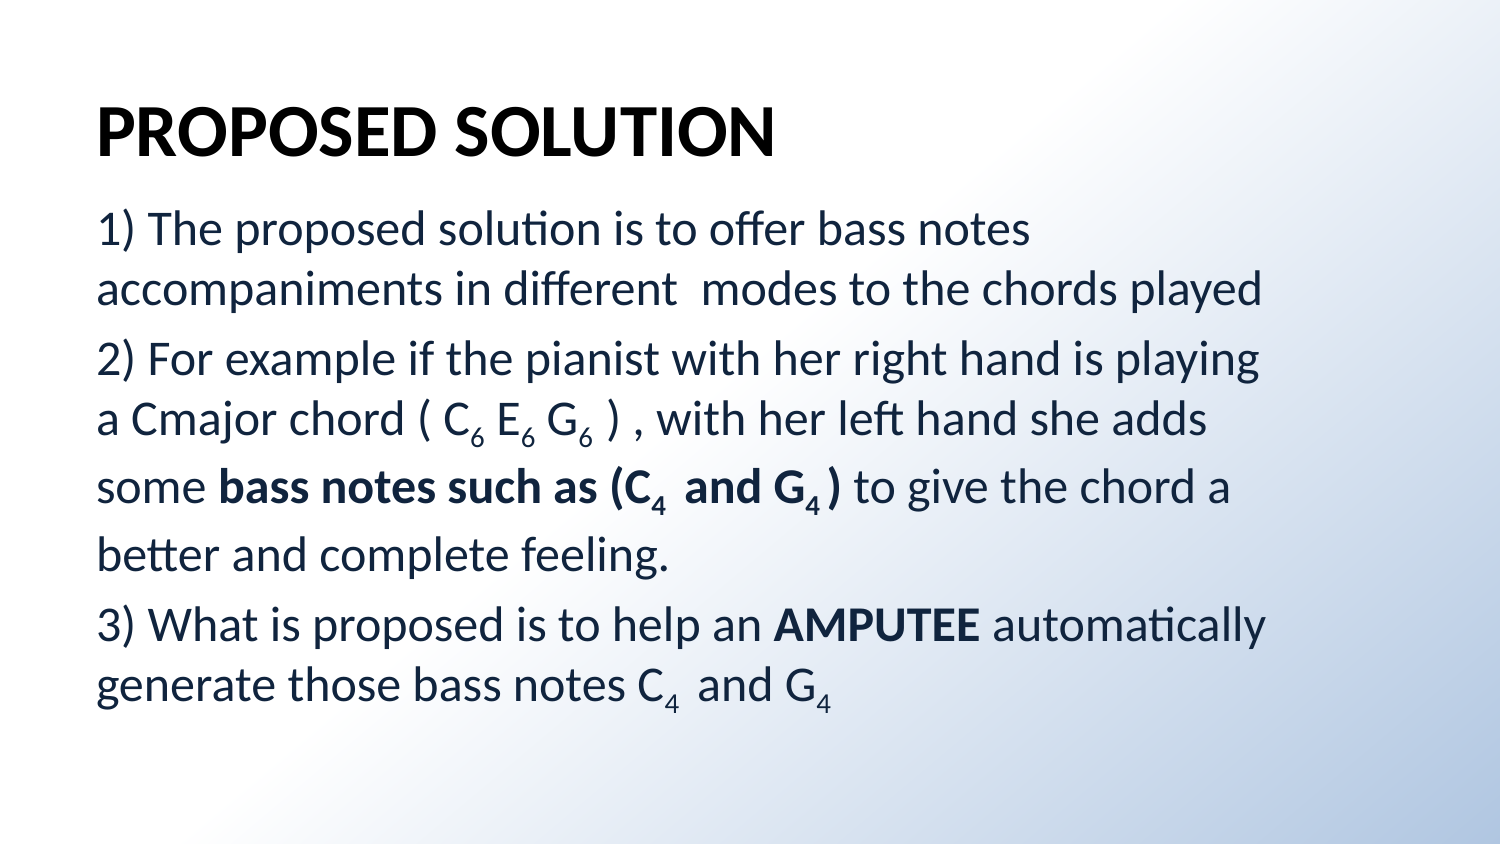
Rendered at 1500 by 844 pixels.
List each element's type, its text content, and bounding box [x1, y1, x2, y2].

list 1) The proposed solution is to offer bass notes accompaniments in different modes to the chords played 2) For example if the pianist with her right hand is playing a Cmajor chord ( C6 E6 G6 ) , with her left hand she adds some bass notes such as (C­­­­­­­­­­­­­­­­­­­­­­­­­4 and G4 ) to give the chord a better and complete feeling. 3) What is proposed is to help an AMPUTEE automatically generate those bass notes C­­­­­­­­­­­­­­­­­­­­­­­­­4 and G4 [81, 187, 1293, 770]
title PROPOSED SOLUTION [81, 66, 1144, 186]
